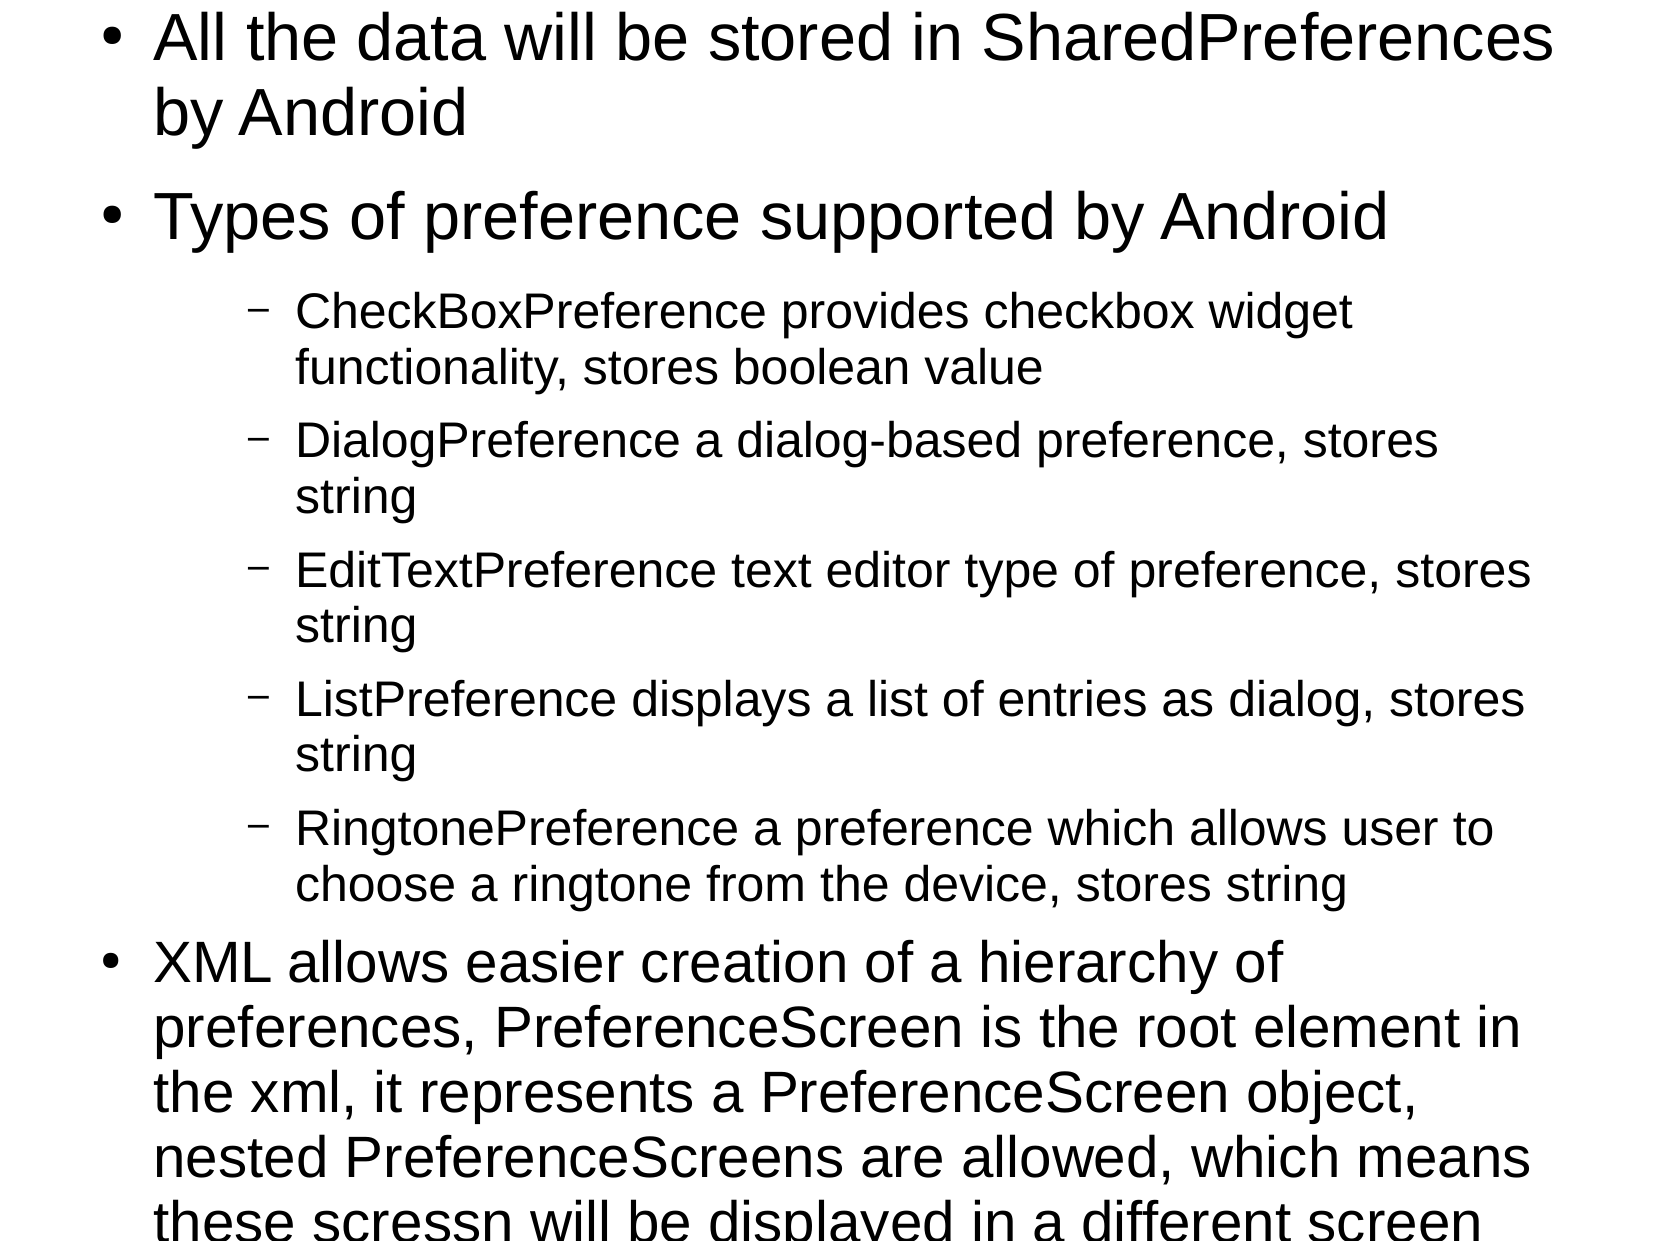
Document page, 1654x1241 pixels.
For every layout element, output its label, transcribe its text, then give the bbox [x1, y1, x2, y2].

list All the data will be stored in SharedPreferences by Android Types of preference supported by Android CheckBoxPreference provides checkbox widget functionality, stores boolean value DialogPreference a dialog-based preference, stores string EditTextPreference text editor type of preference, stores string ListPreference displays a list of entries as dialog, stores string RingtonePreference a preference which allows user to choose a ringtone from the device, stores string XML allows easier creation of a hierarchy of preferences, PreferenceScreen is the root element in the xml, it represents a PreferenceScreen object, nested PreferenceScreens are allowed, which means these scressn will be displayed in a different screen [82, 0, 1571, 1241]
